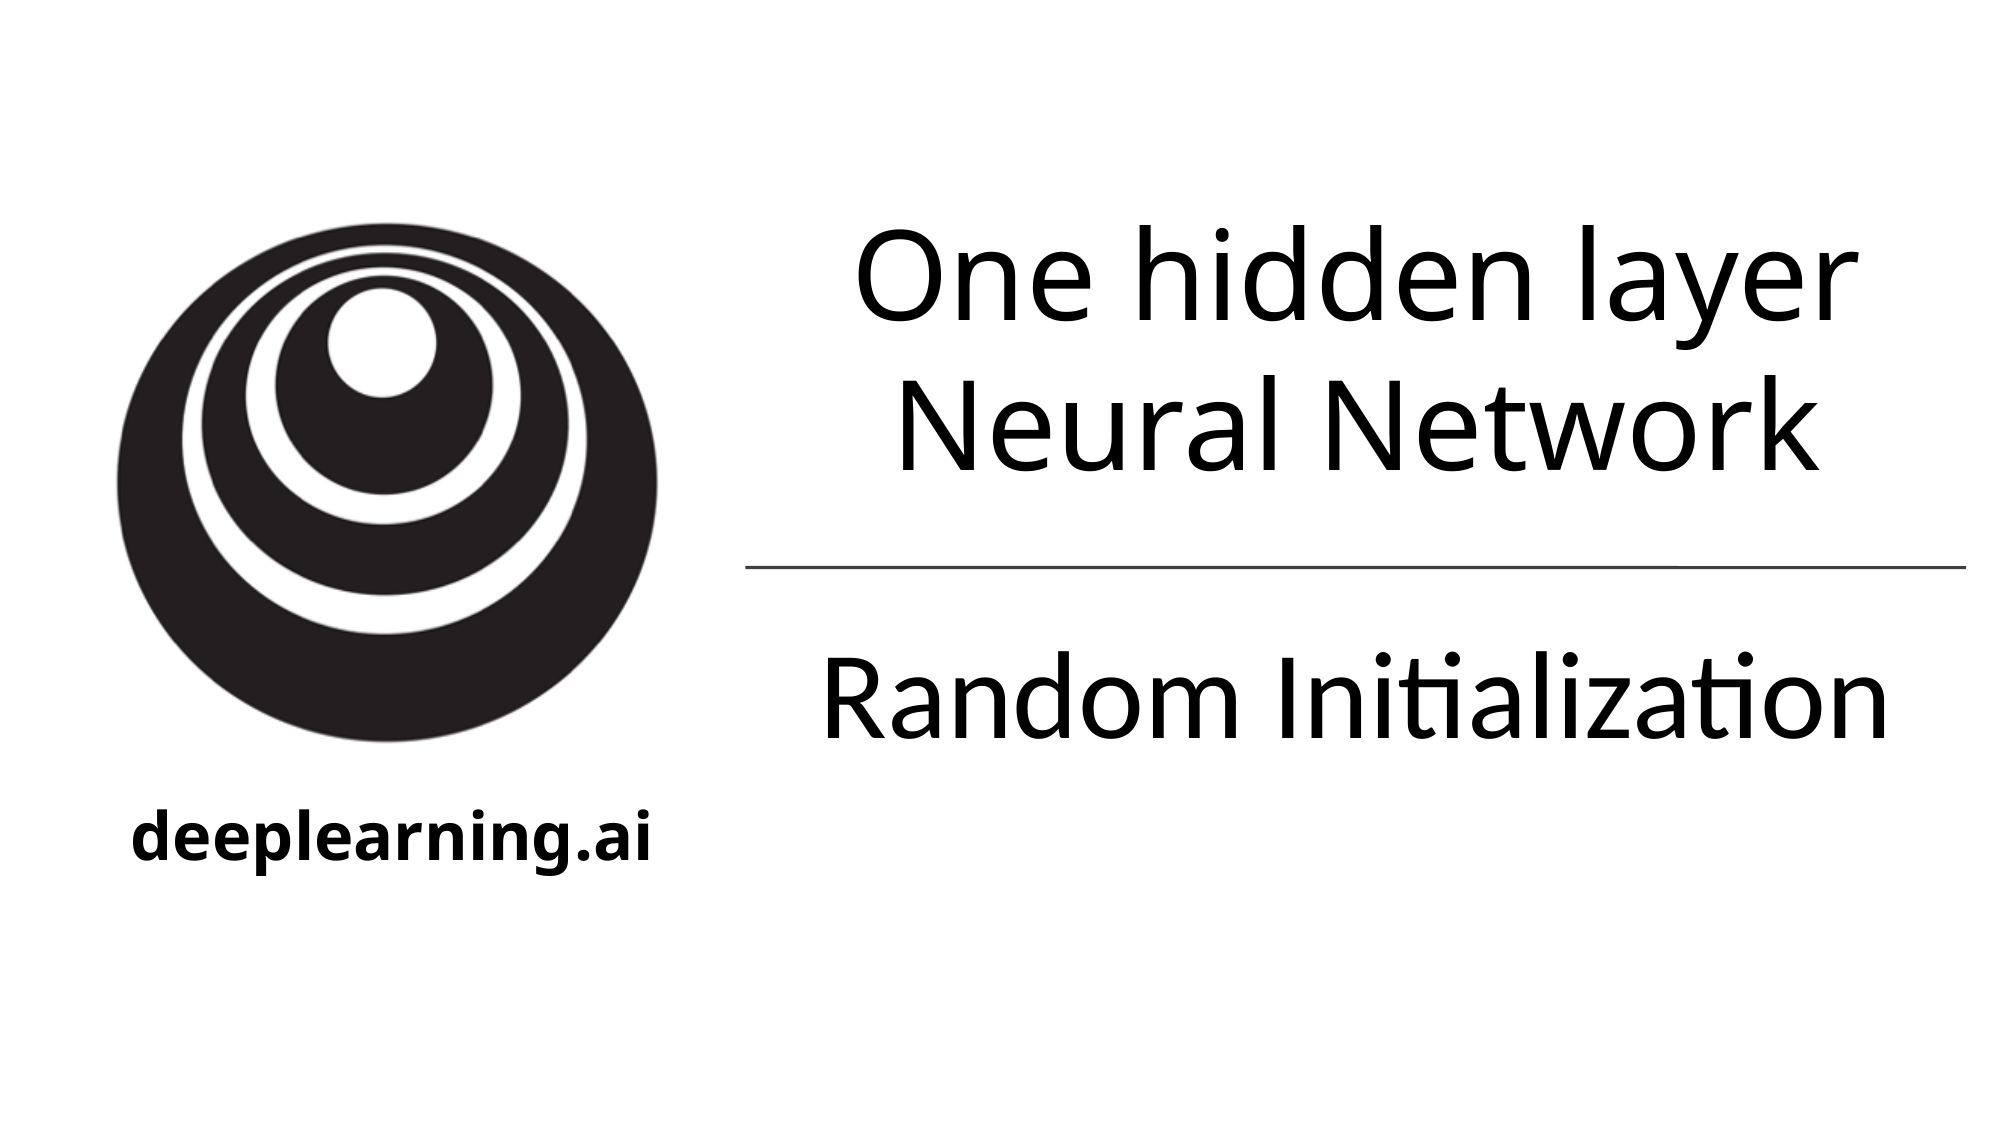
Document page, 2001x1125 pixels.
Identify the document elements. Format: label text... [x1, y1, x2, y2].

picture [77, 186, 708, 797]
text_box Random Initialization [804, 605, 1909, 921]
text_box One hidden layer Neural Network [759, 188, 1954, 503]
